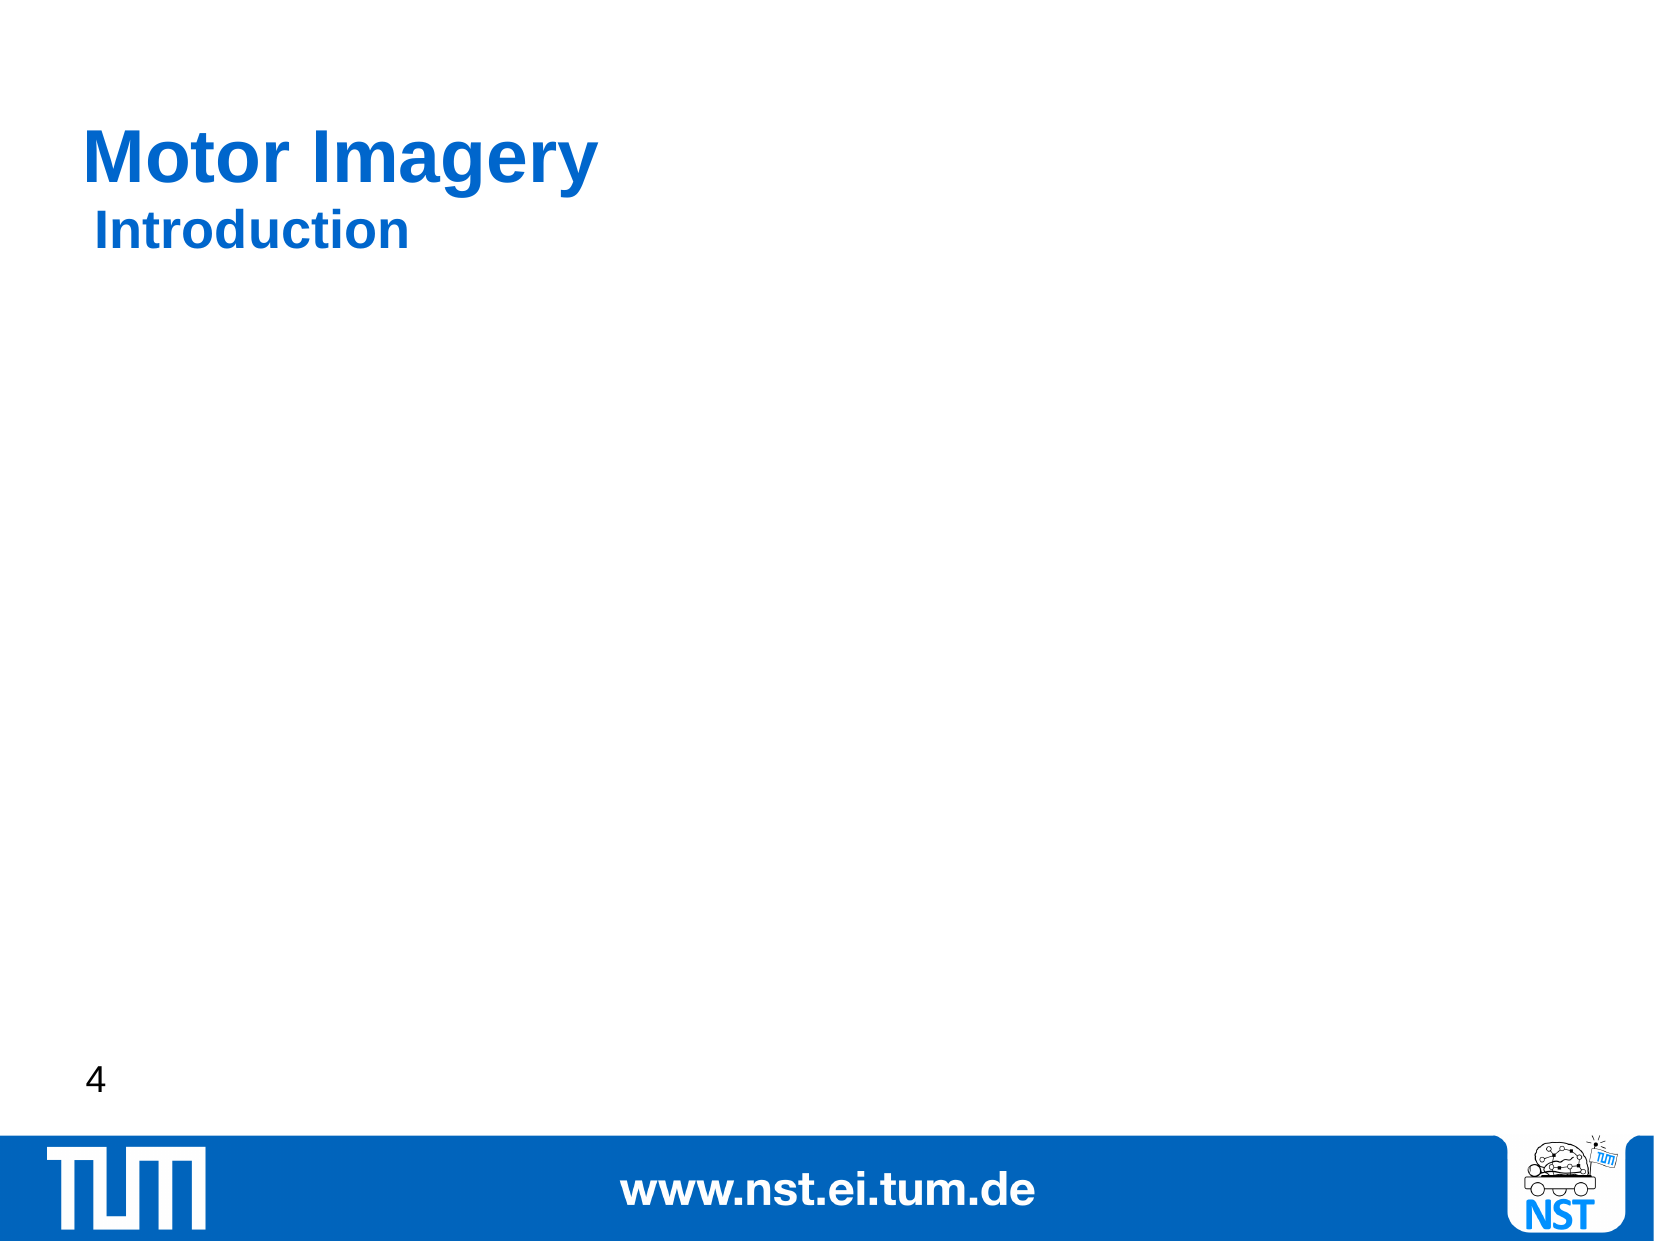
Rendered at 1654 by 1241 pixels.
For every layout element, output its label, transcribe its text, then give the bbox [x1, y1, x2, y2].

title Introduction [94, 194, 1583, 260]
title Motor Imagery [82, 49, 1571, 257]
picture [0, 1134, 1654, 1241]
